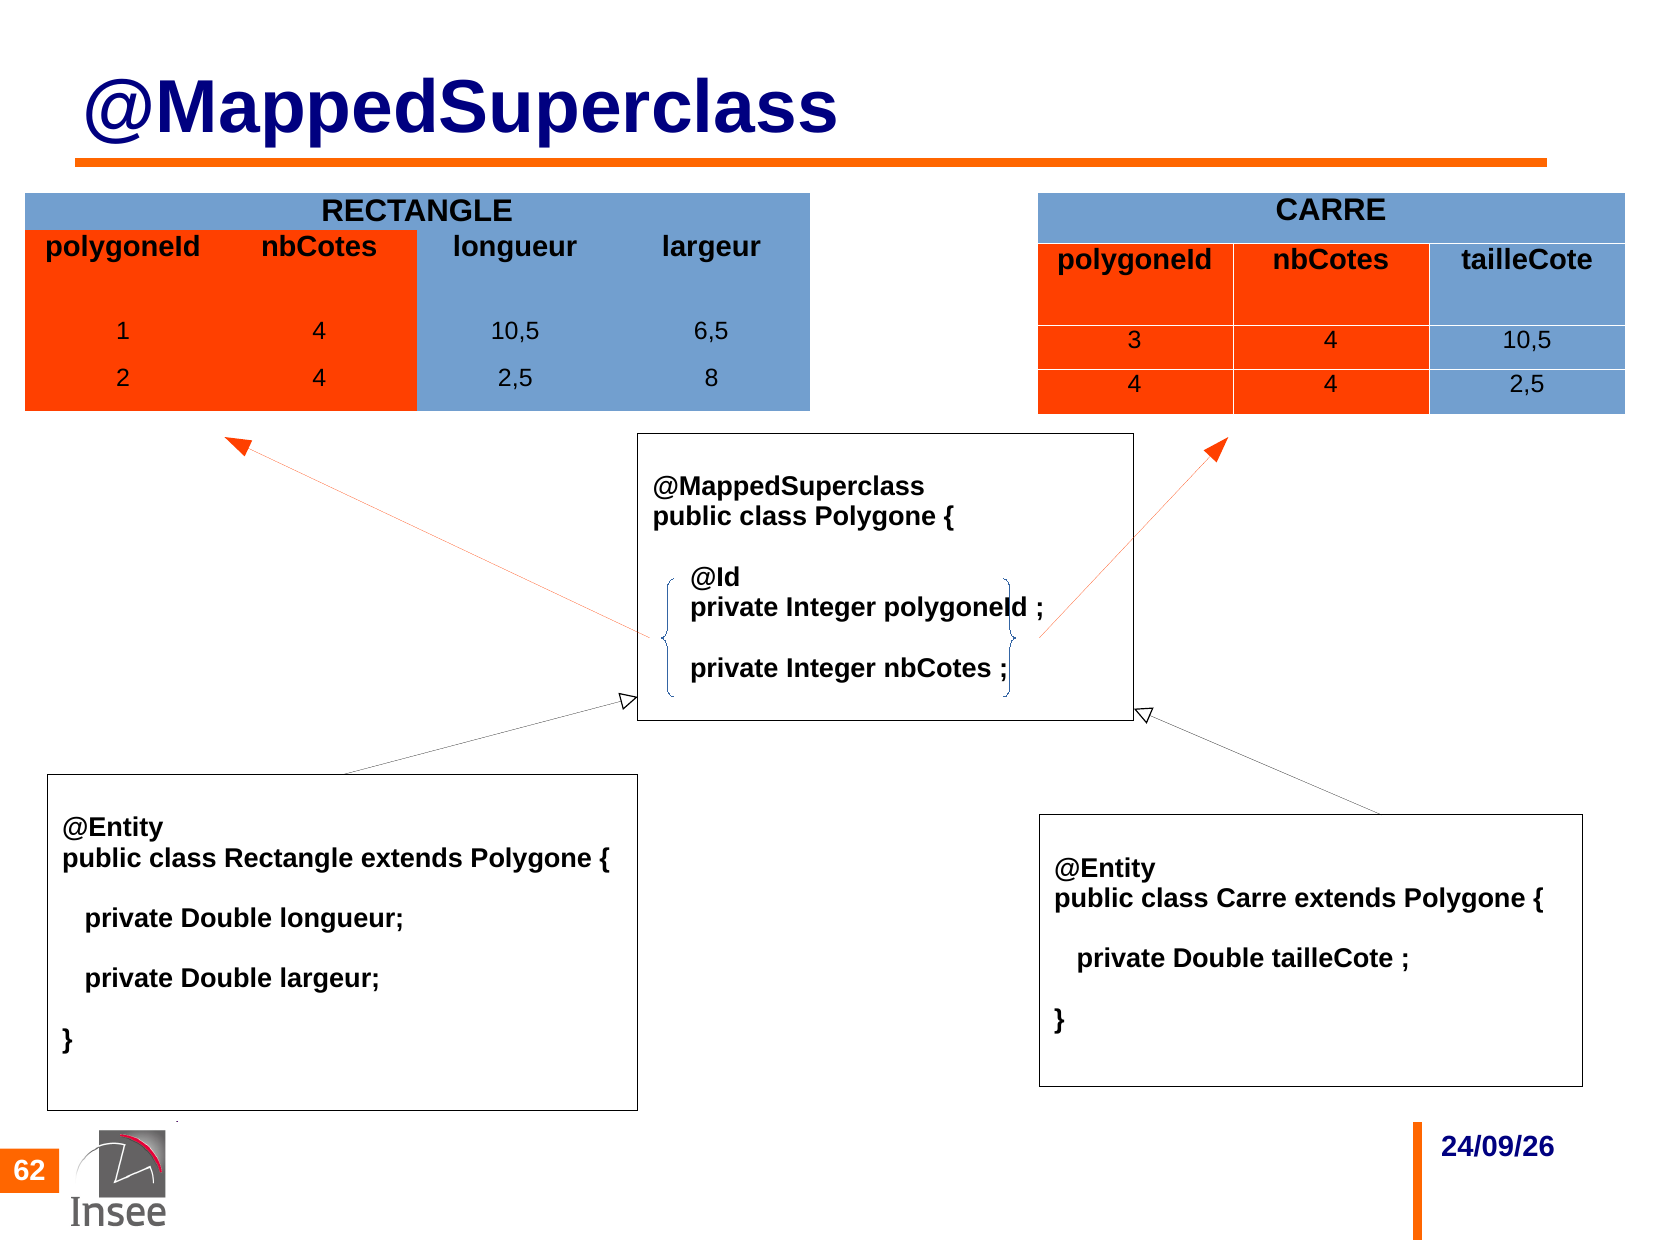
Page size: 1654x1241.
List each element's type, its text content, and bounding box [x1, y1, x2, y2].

table_cell 1 [25, 317, 221, 364]
table_cell 4 [221, 364, 417, 411]
table_cell 4 [1234, 326, 1429, 369]
table_cell nbCotes [1234, 244, 1429, 325]
text_box @Entity public class Carre extends Polygone { private Double tailleCote ; } [1039, 814, 1583, 1087]
table_header CARRE [1038, 193, 1625, 243]
table_cell nbCotes [221, 230, 417, 317]
table_header RECTANGLE [25, 193, 810, 230]
table_cell 2,5 [417, 364, 613, 411]
text_box @Entity public class Rectangle extends Polygone { private Double longueur; private Double largeur; } [47, 774, 638, 1111]
text_box @MappedSuperclass public class Polygone { @Id private Integer polygoneId ; private Integer nbCotes ; [637, 433, 1134, 721]
table_cell 6,5 [613, 317, 810, 364]
table_cell 3 [1038, 326, 1233, 369]
table_cell tailleCote [1430, 244, 1625, 325]
table_cell 8 [613, 364, 810, 411]
table_cell 2 [25, 364, 221, 411]
table_cell 10,5 [417, 317, 613, 364]
table_cell polygoneId [1038, 244, 1233, 325]
table_cell largeur [613, 230, 810, 317]
title @MappedSuperclass [82, 49, 1619, 163]
table_cell polygoneId [25, 230, 221, 317]
table_cell 10,5 [1430, 326, 1625, 369]
table_cell 4 [1038, 370, 1233, 414]
table_cell 4 [1234, 370, 1429, 414]
table_cell longueur [417, 230, 613, 317]
picture [62, 1121, 178, 1241]
table_cell 2,5 [1430, 370, 1625, 414]
table_cell 4 [221, 317, 417, 364]
